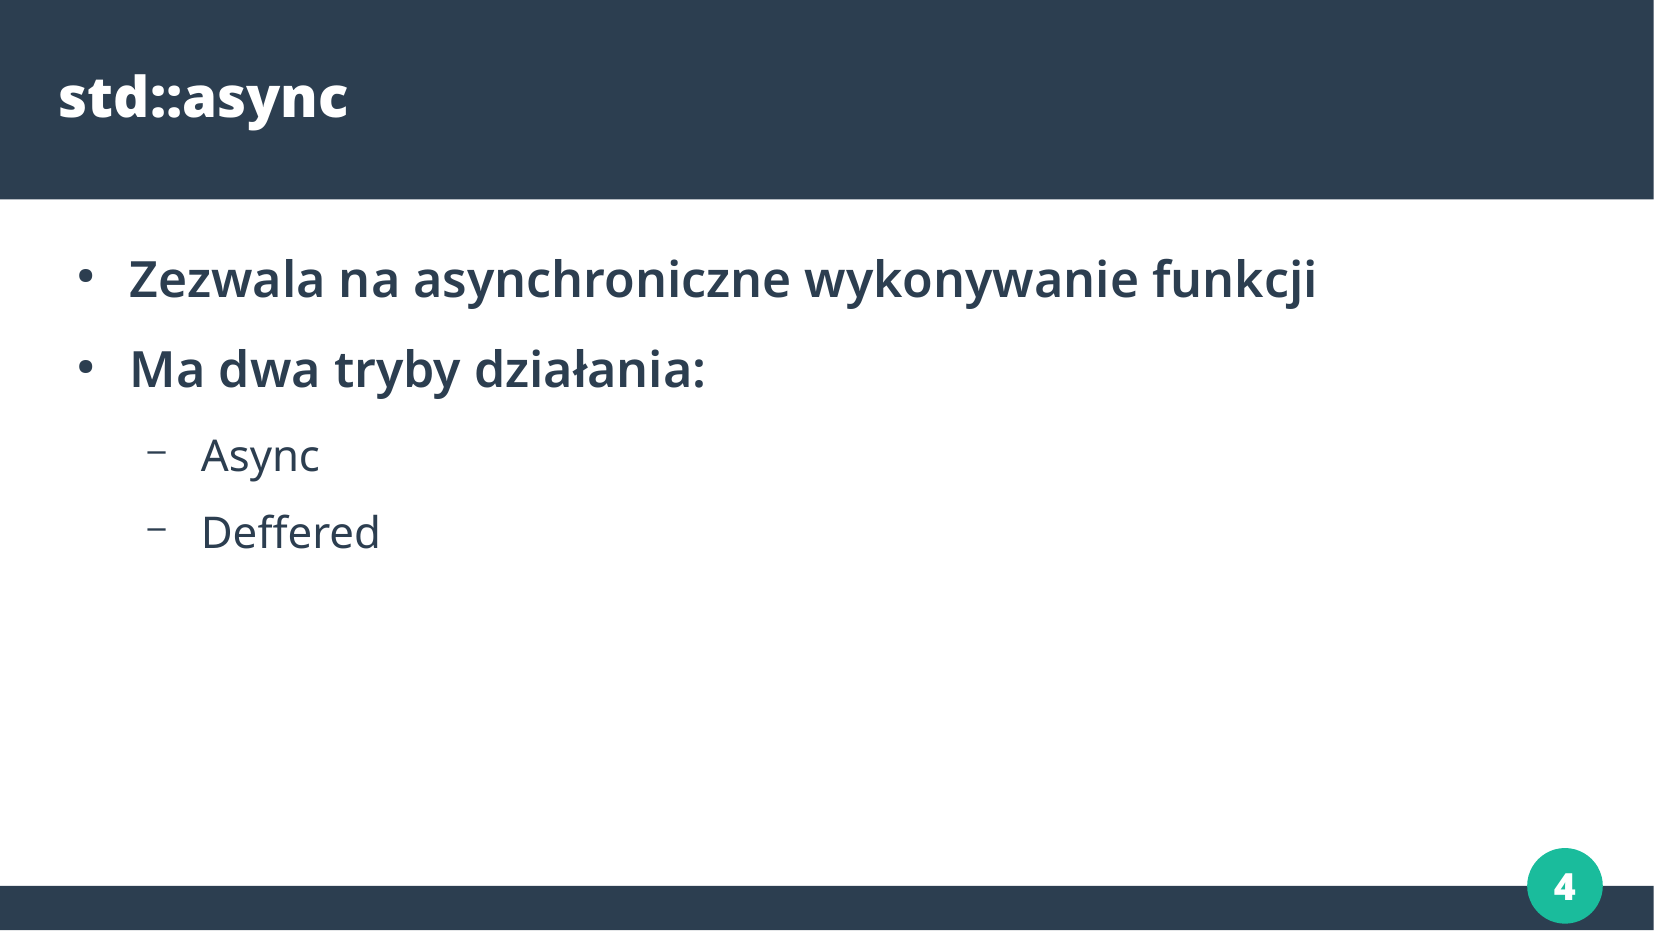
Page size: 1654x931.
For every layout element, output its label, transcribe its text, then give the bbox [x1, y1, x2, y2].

list Zezwala na asynchroniczne wykonywanie funkcji Ma dwa tryby działania: Async Deffered [59, 243, 1595, 864]
title std::async [59, 37, 1595, 155]
